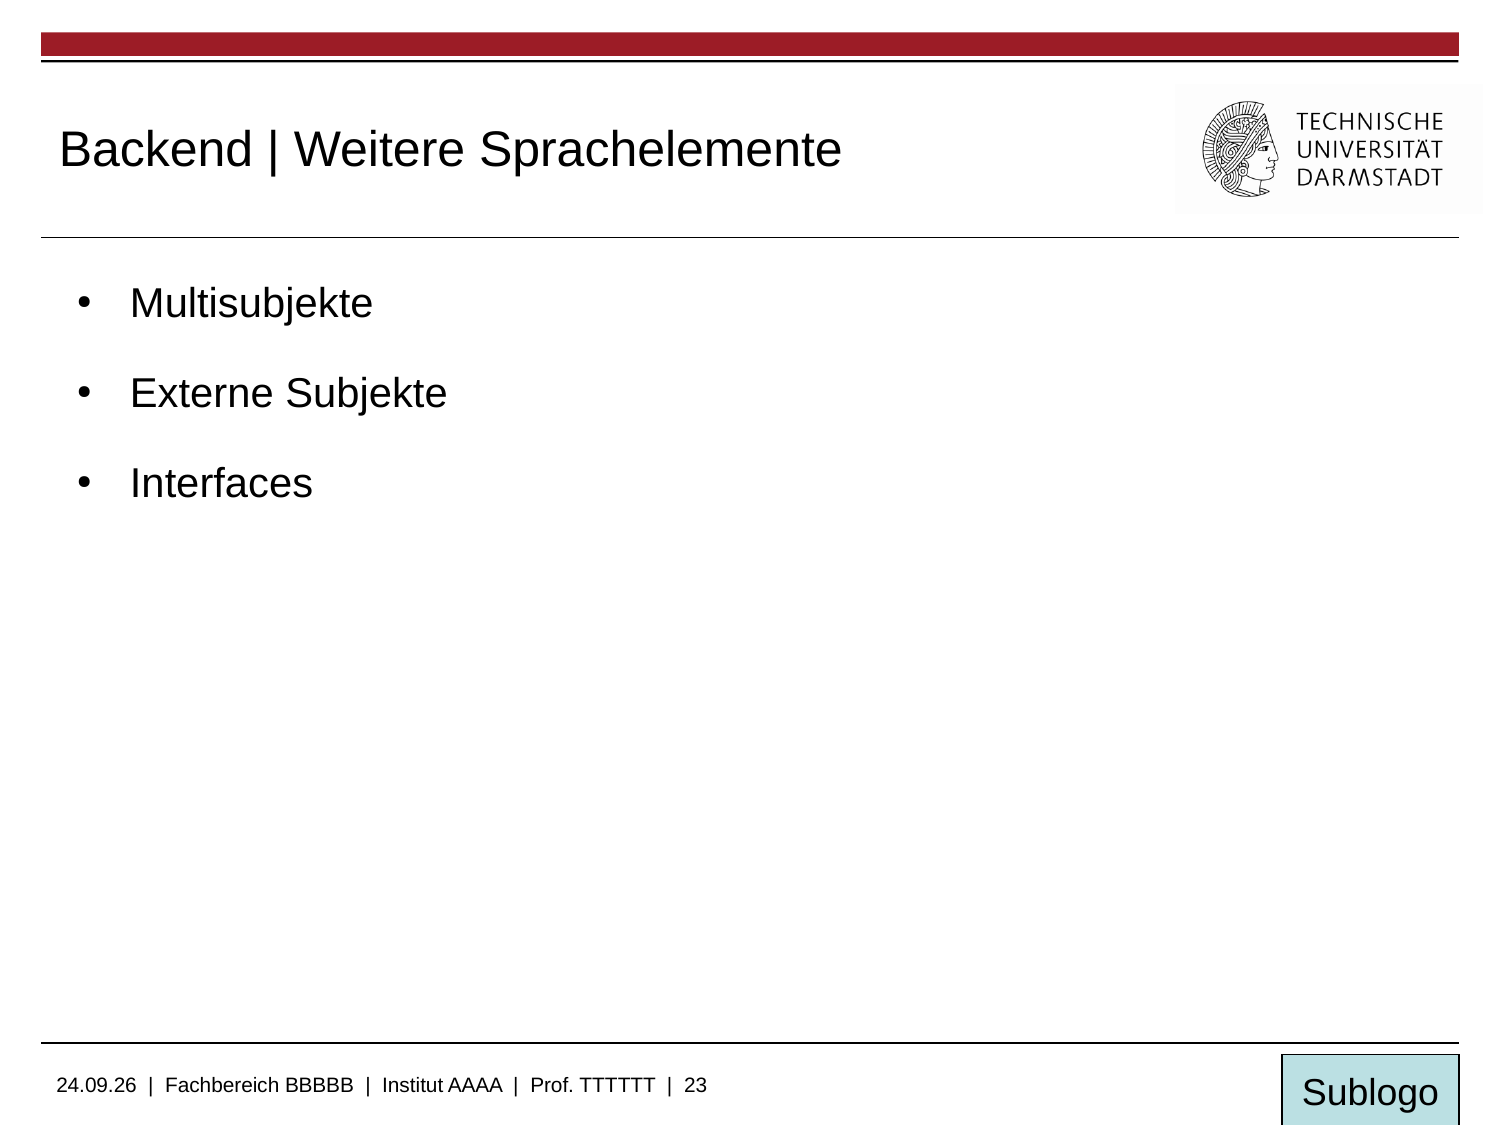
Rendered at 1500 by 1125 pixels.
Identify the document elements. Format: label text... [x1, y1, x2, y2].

title Backend | Weitere Sprachelemente [58, 80, 1149, 218]
list Multisubjekte Externe Subjekte Interfaces [59, 265, 1179, 1001]
picture [1175, 84, 1483, 214]
